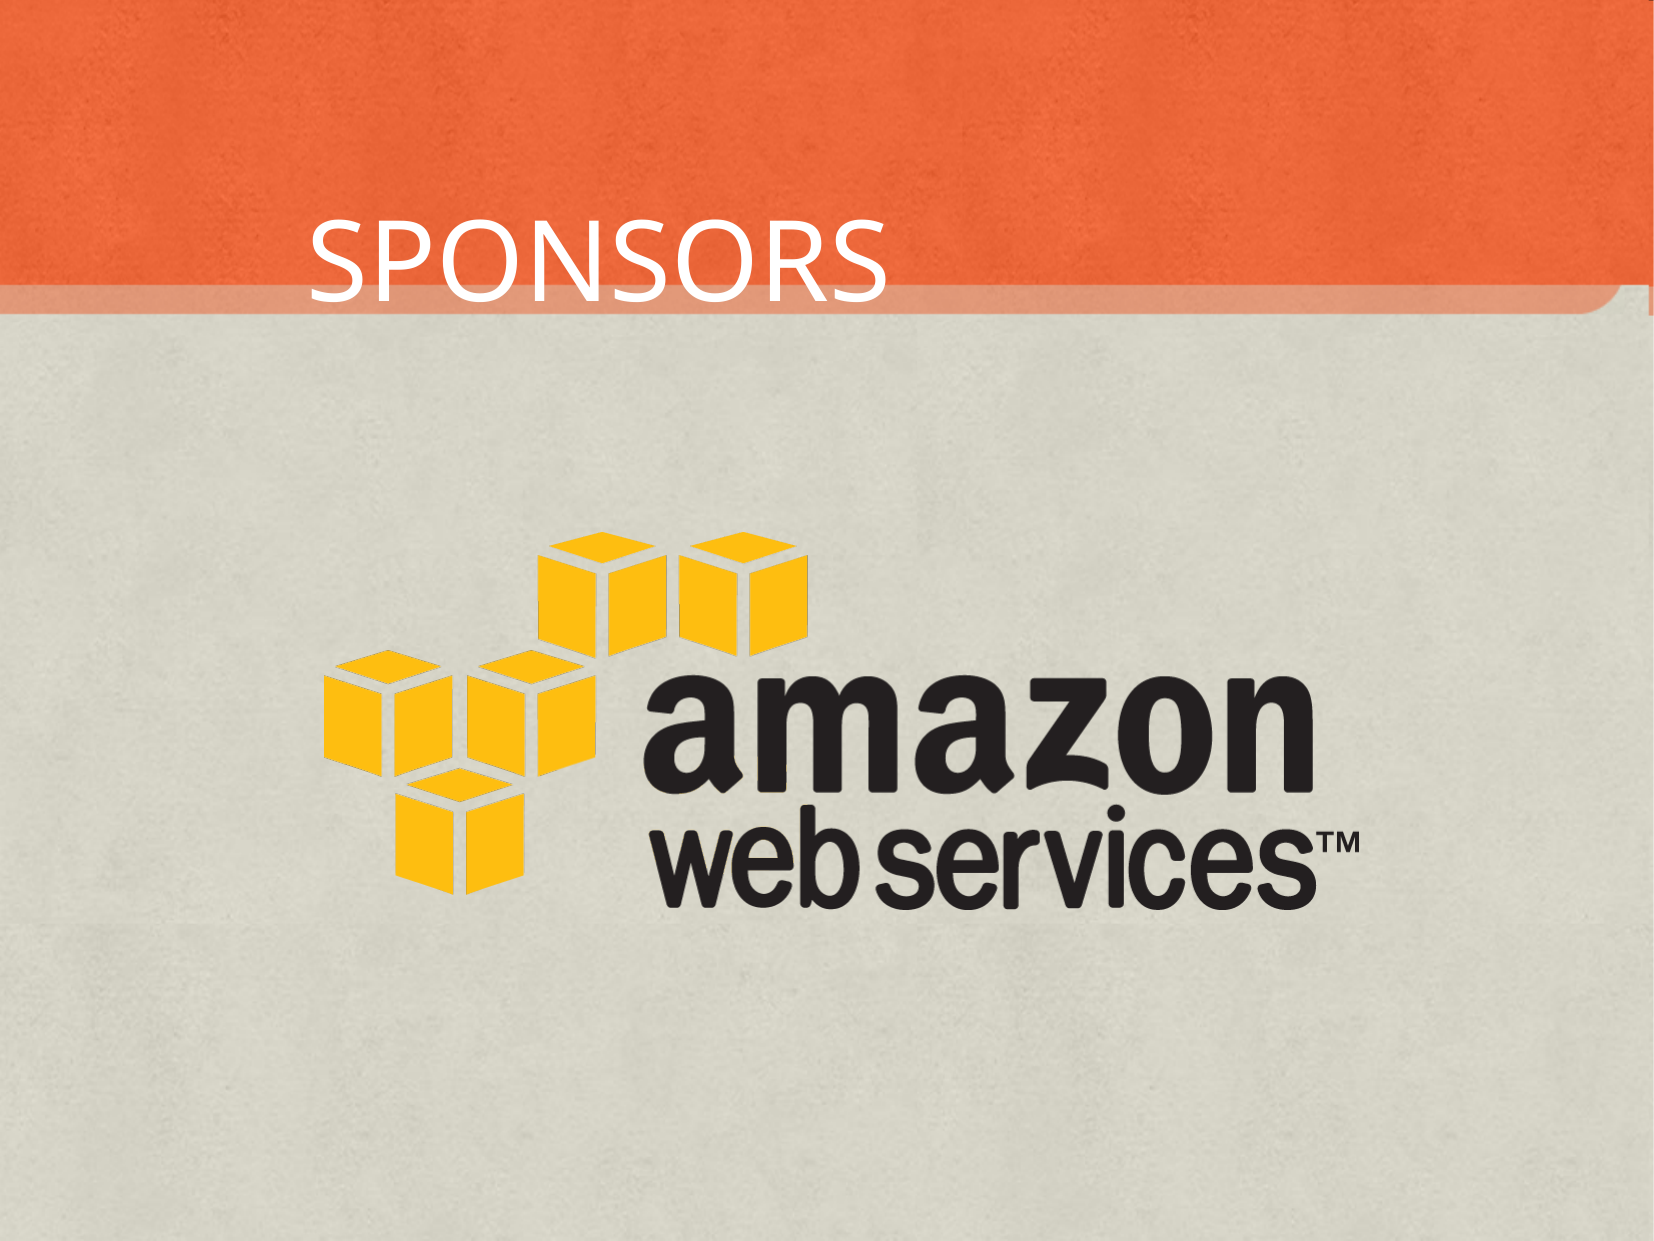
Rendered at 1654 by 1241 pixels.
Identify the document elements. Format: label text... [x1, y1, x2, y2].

title SPONSORS [306, 189, 1654, 317]
picture [0, 0, 1654, 1241]
